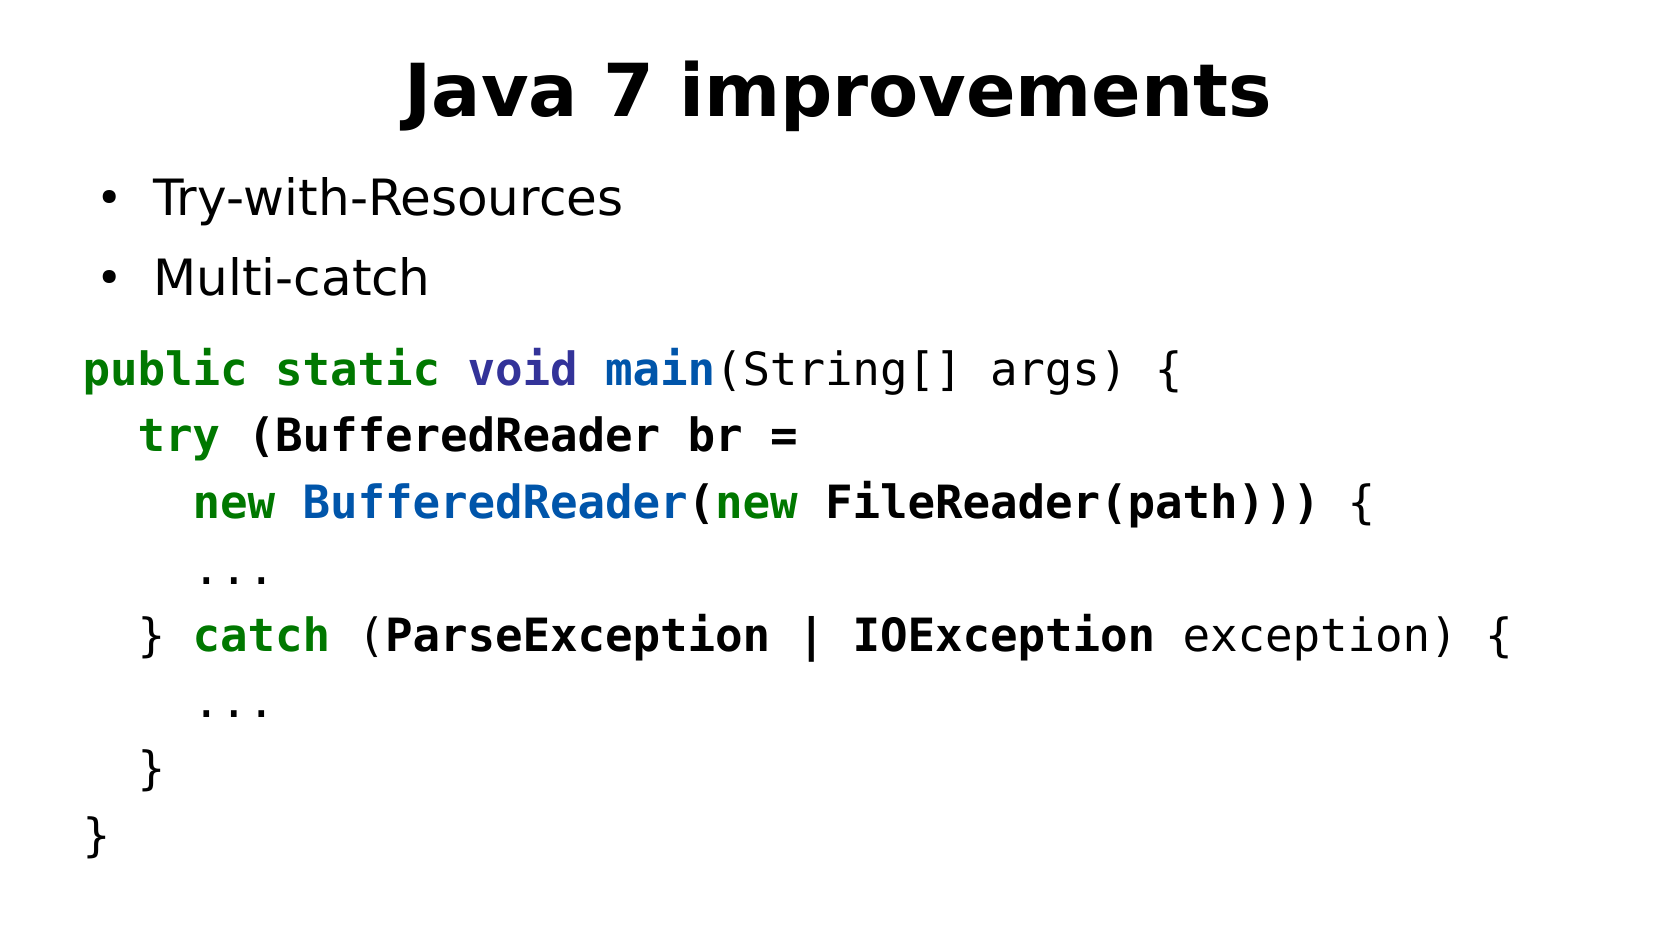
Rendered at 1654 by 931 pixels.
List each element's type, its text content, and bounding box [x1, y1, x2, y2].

title Java 7 improvements [47, 6, 1630, 177]
list Try-with-Resources Multi-catch public static void main(String[] args) { try (BufferedReader br = new BufferedReader(new FileReader(path))) { ... } catch (ParseException | IOException exception) { ... } } [82, 168, 1538, 889]
